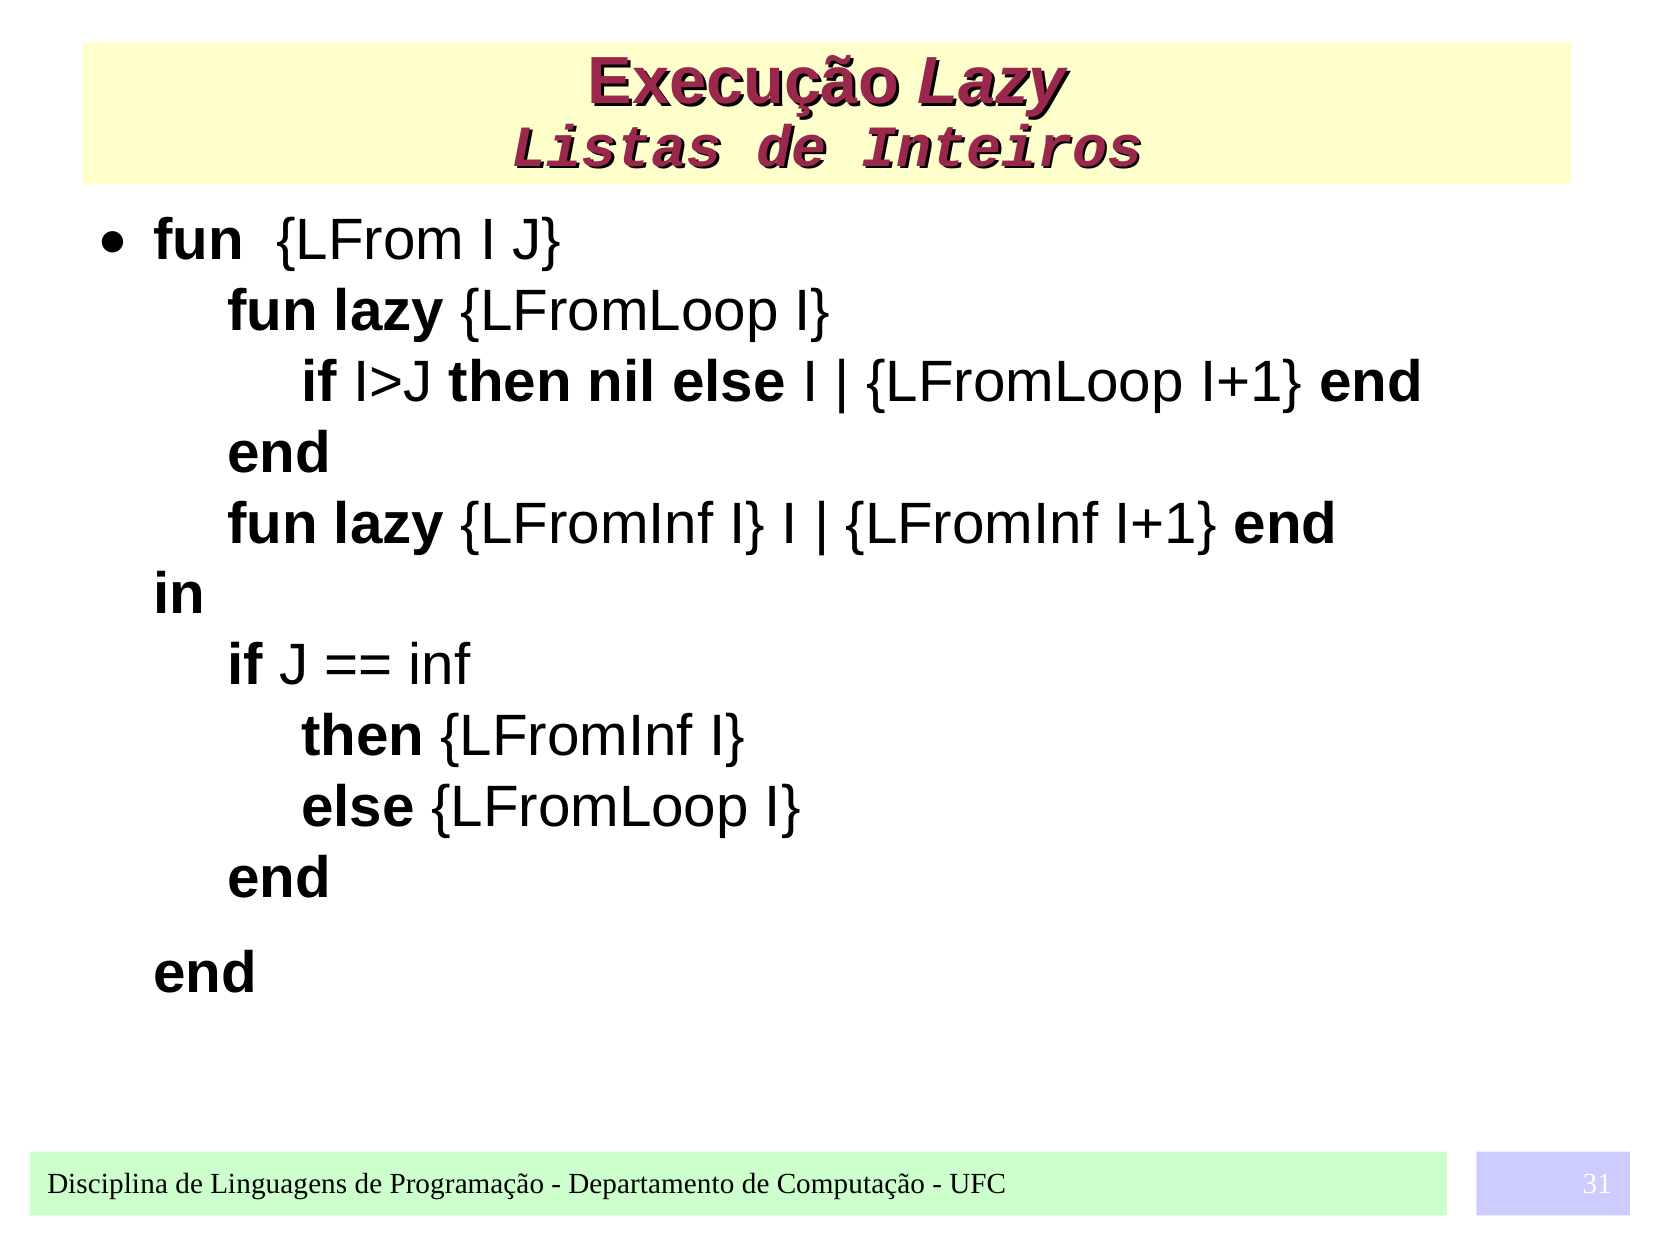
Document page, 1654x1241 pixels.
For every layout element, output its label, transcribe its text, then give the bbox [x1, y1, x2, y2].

list fun {LFrom I J} fun lazy {LFromLoop I} if I>J then nil else I | {LFromLoop I+1} end end fun lazy {LFromInf I} I | {LFromInf I+1} end in if J == inf then {LFromInf I} else {LFromLoop I} end end [82, 206, 1571, 1137]
title Execução Lazy Listas de Inteiros [82, 42, 1571, 185]
